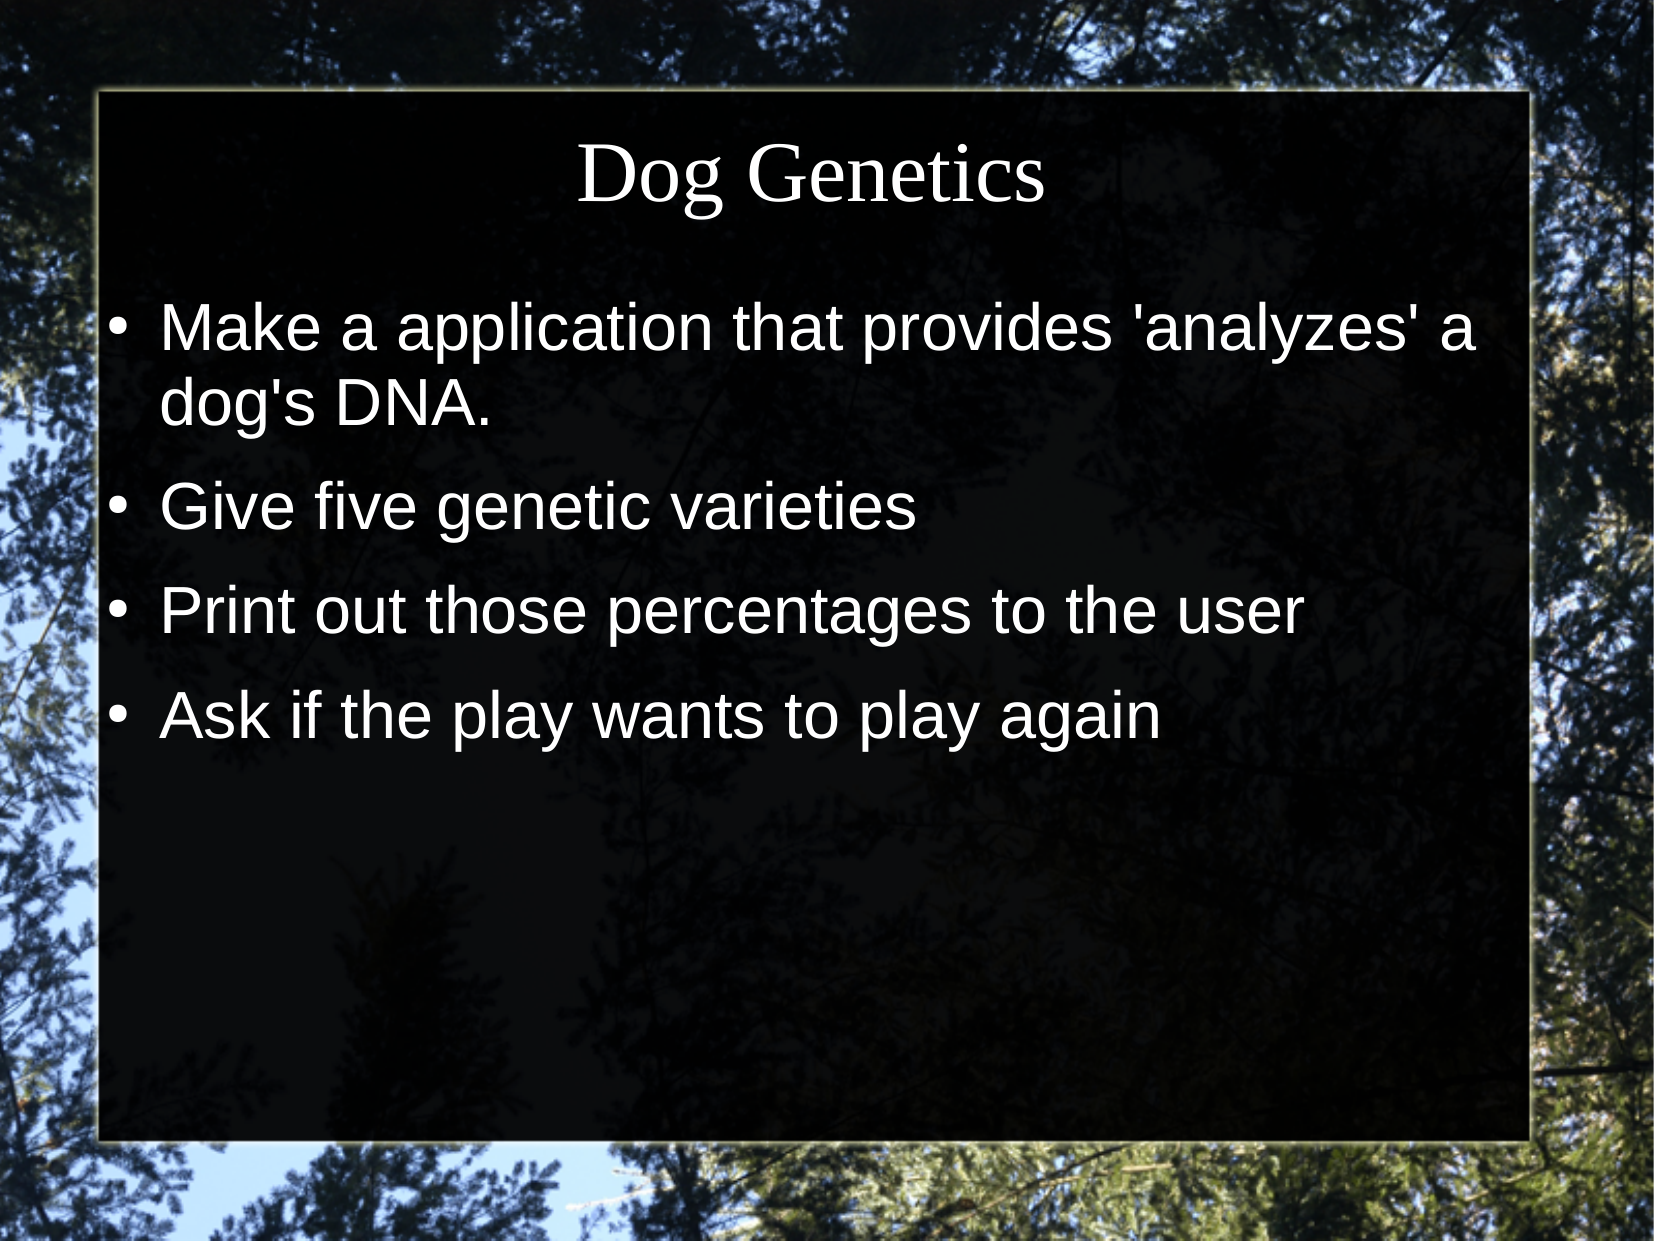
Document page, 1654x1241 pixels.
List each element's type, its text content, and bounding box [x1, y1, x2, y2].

title Dog Genetics [88, 88, 1536, 257]
picture [0, 0, 1654, 1241]
list Make a application that provides 'analyzes' a dog's DNA. Give five genetic varieties Print out those percentages to the user Ask if the play wants to play again [88, 290, 1536, 1123]
